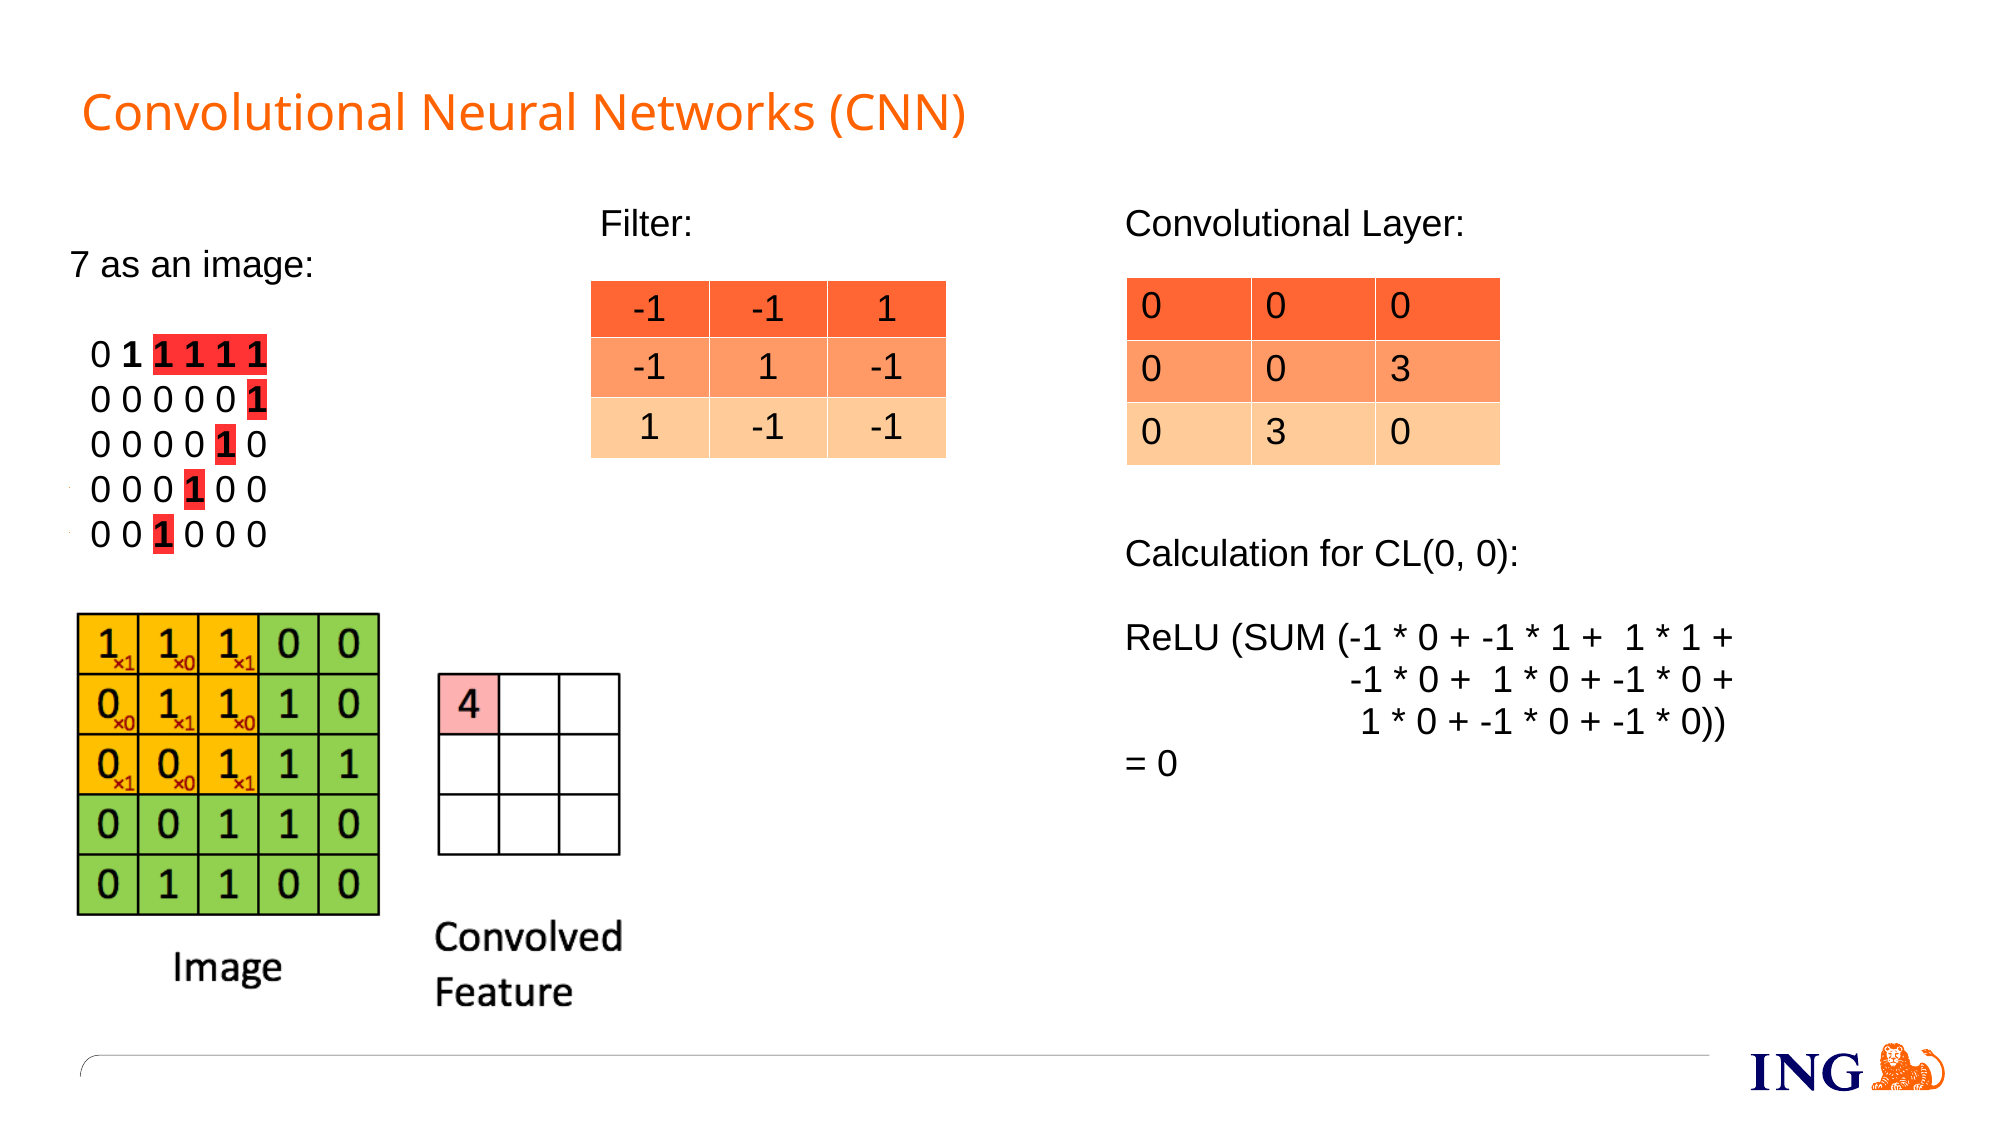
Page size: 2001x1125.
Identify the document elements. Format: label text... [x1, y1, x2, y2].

table_header -1 [710, 281, 827, 337]
text_box Filter: [585, 195, 1110, 255]
table_header 0 [1127, 278, 1251, 340]
table_cell 0 [1252, 341, 1375, 402]
table_cell -1 [828, 398, 946, 458]
table_cell 3 [1252, 403, 1375, 465]
table_header -1 [591, 281, 709, 337]
table_cell 1 [710, 338, 827, 397]
table_cell 1 [591, 398, 709, 458]
text_box Convolutional Layer: [1110, 195, 1816, 255]
table_cell 0 [1127, 341, 1251, 402]
table_cell -1 [591, 338, 709, 397]
table_header 1 [828, 281, 946, 337]
table_cell -1 [828, 338, 946, 397]
picture [18, 554, 677, 1035]
text_box Convolutional Neural Networks (CNN) [81, 84, 1936, 142]
table_header 0 [1252, 278, 1375, 340]
table_cell 0 [1376, 403, 1500, 465]
text_box Calculation for CL(0, 0): ReLU (SUM (-1 * 0 + -1 * 1 + 1 * 1 + -1 * 0 + 1 * 0 + -1 * 0 + 1 * 0 + -1 * 0 + -1 * 0)) = 0 [1110, 525, 1816, 901]
table_cell -1 [710, 398, 827, 458]
table_header 0 [1376, 278, 1500, 340]
table_cell 0 [1127, 403, 1251, 465]
text_box 7 as an image: 0 1 1 1 1 1 0 0 0 0 0 1 0 0 0 0 1 0 0 0 0 1 0 0 0 0 1 0 0 0 [69, 195, 510, 496]
table_cell 3 [1376, 341, 1500, 402]
